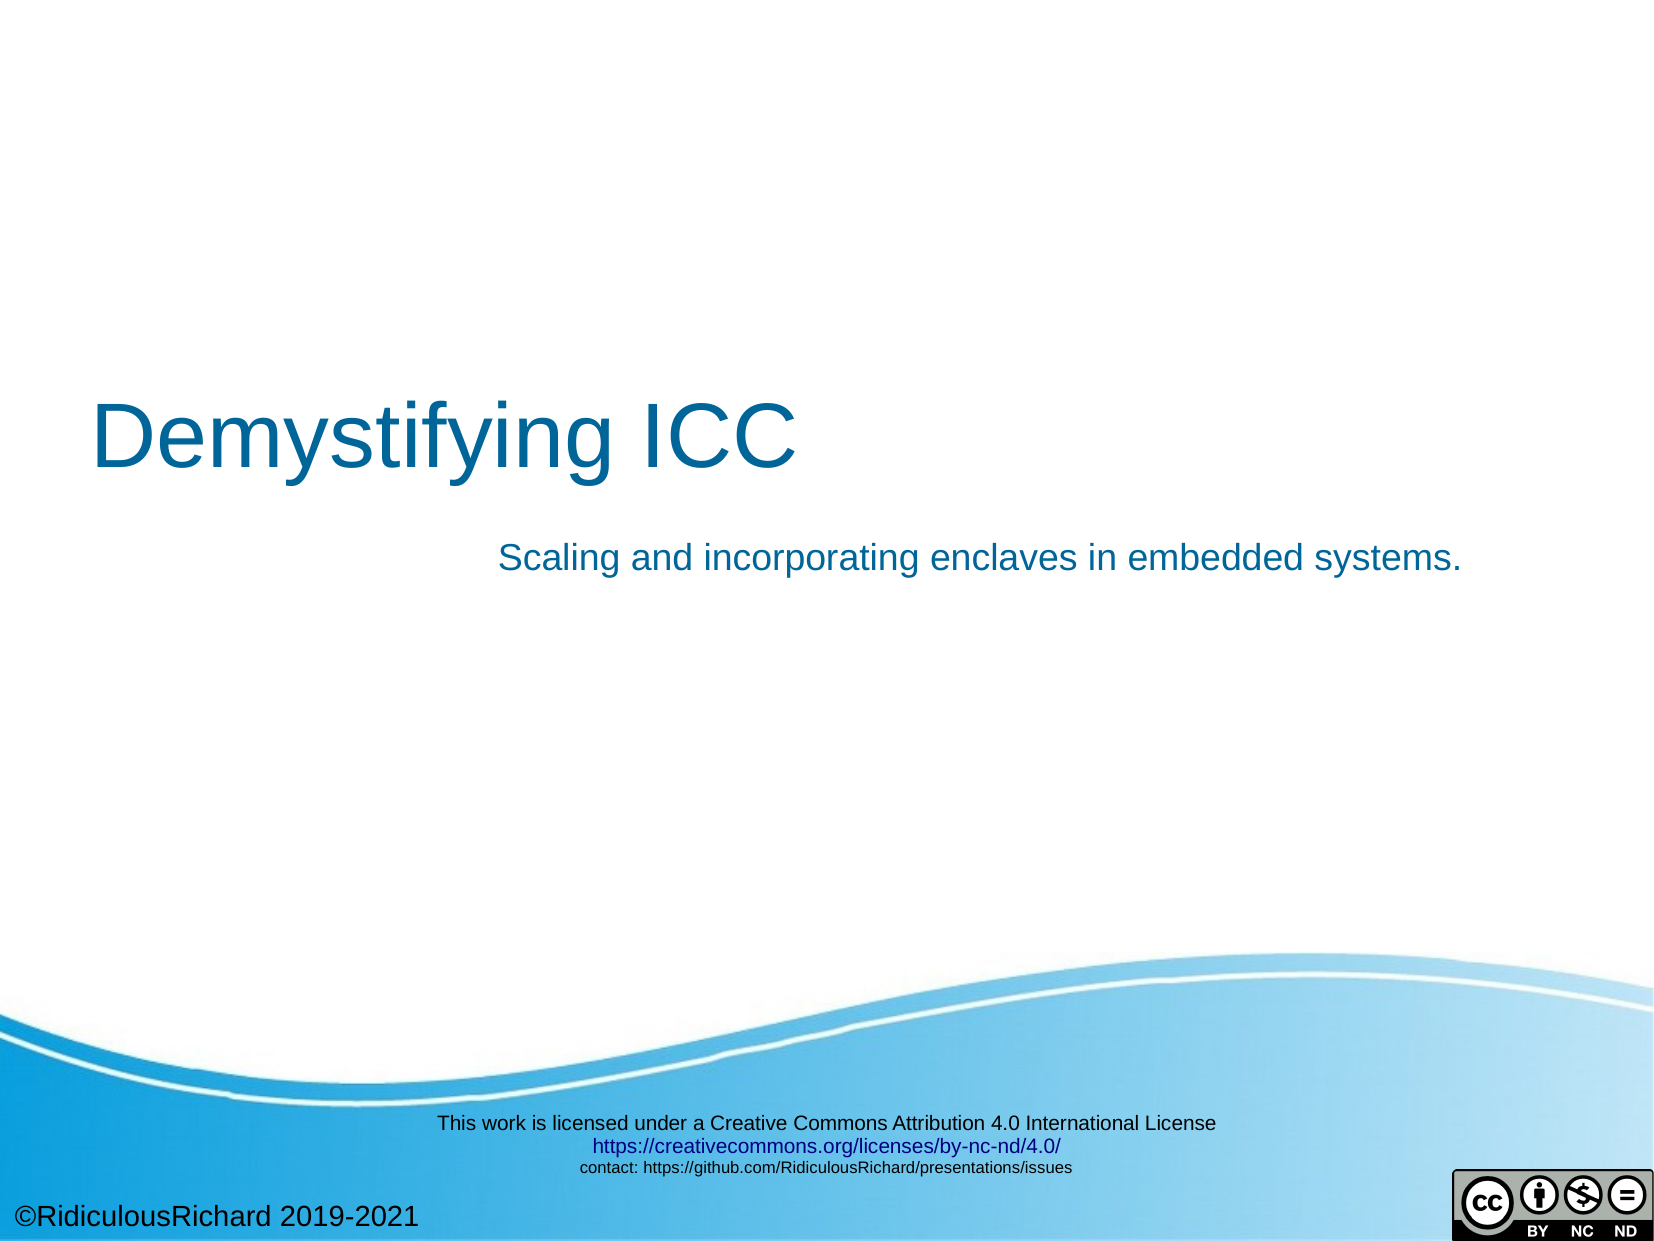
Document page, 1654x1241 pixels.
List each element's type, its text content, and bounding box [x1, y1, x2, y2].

picture [69, 1212, 75, 1220]
picture [0, 952, 1654, 1241]
title Demystifying ICC Scaling and incorporating enclaves in embedded systems. [0, 384, 1489, 592]
